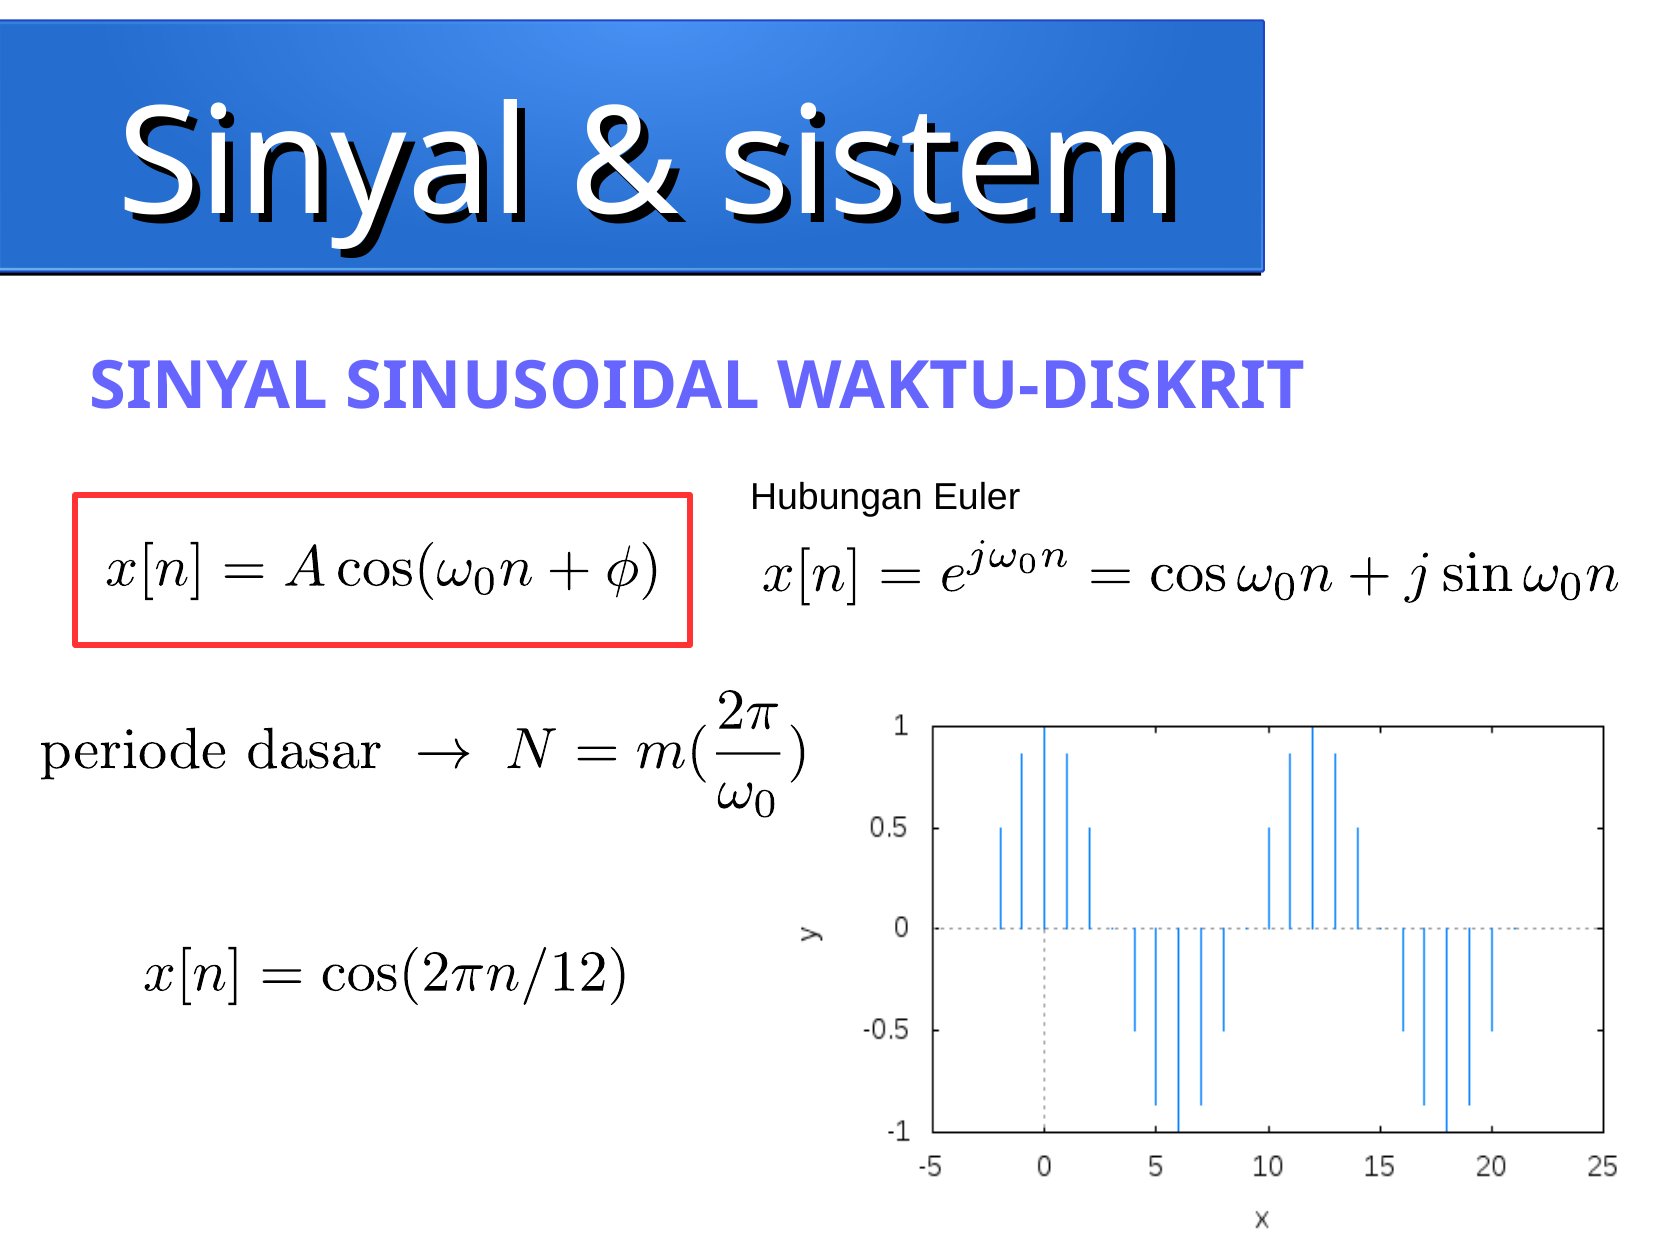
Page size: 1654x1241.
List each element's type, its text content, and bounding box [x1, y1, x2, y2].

text_box [105, 541, 662, 601]
picture [786, 689, 1654, 1241]
text_box Hubungan Euler [735, 468, 1036, 526]
text_box Sinyal & sistem [117, 71, 1186, 241]
text_box [761, 540, 1621, 606]
text_box [39, 690, 811, 818]
text_box [142, 946, 631, 1006]
text_box SINYAL SINUSOIDAL WAKTU-DISKRIT [75, 330, 1340, 420]
